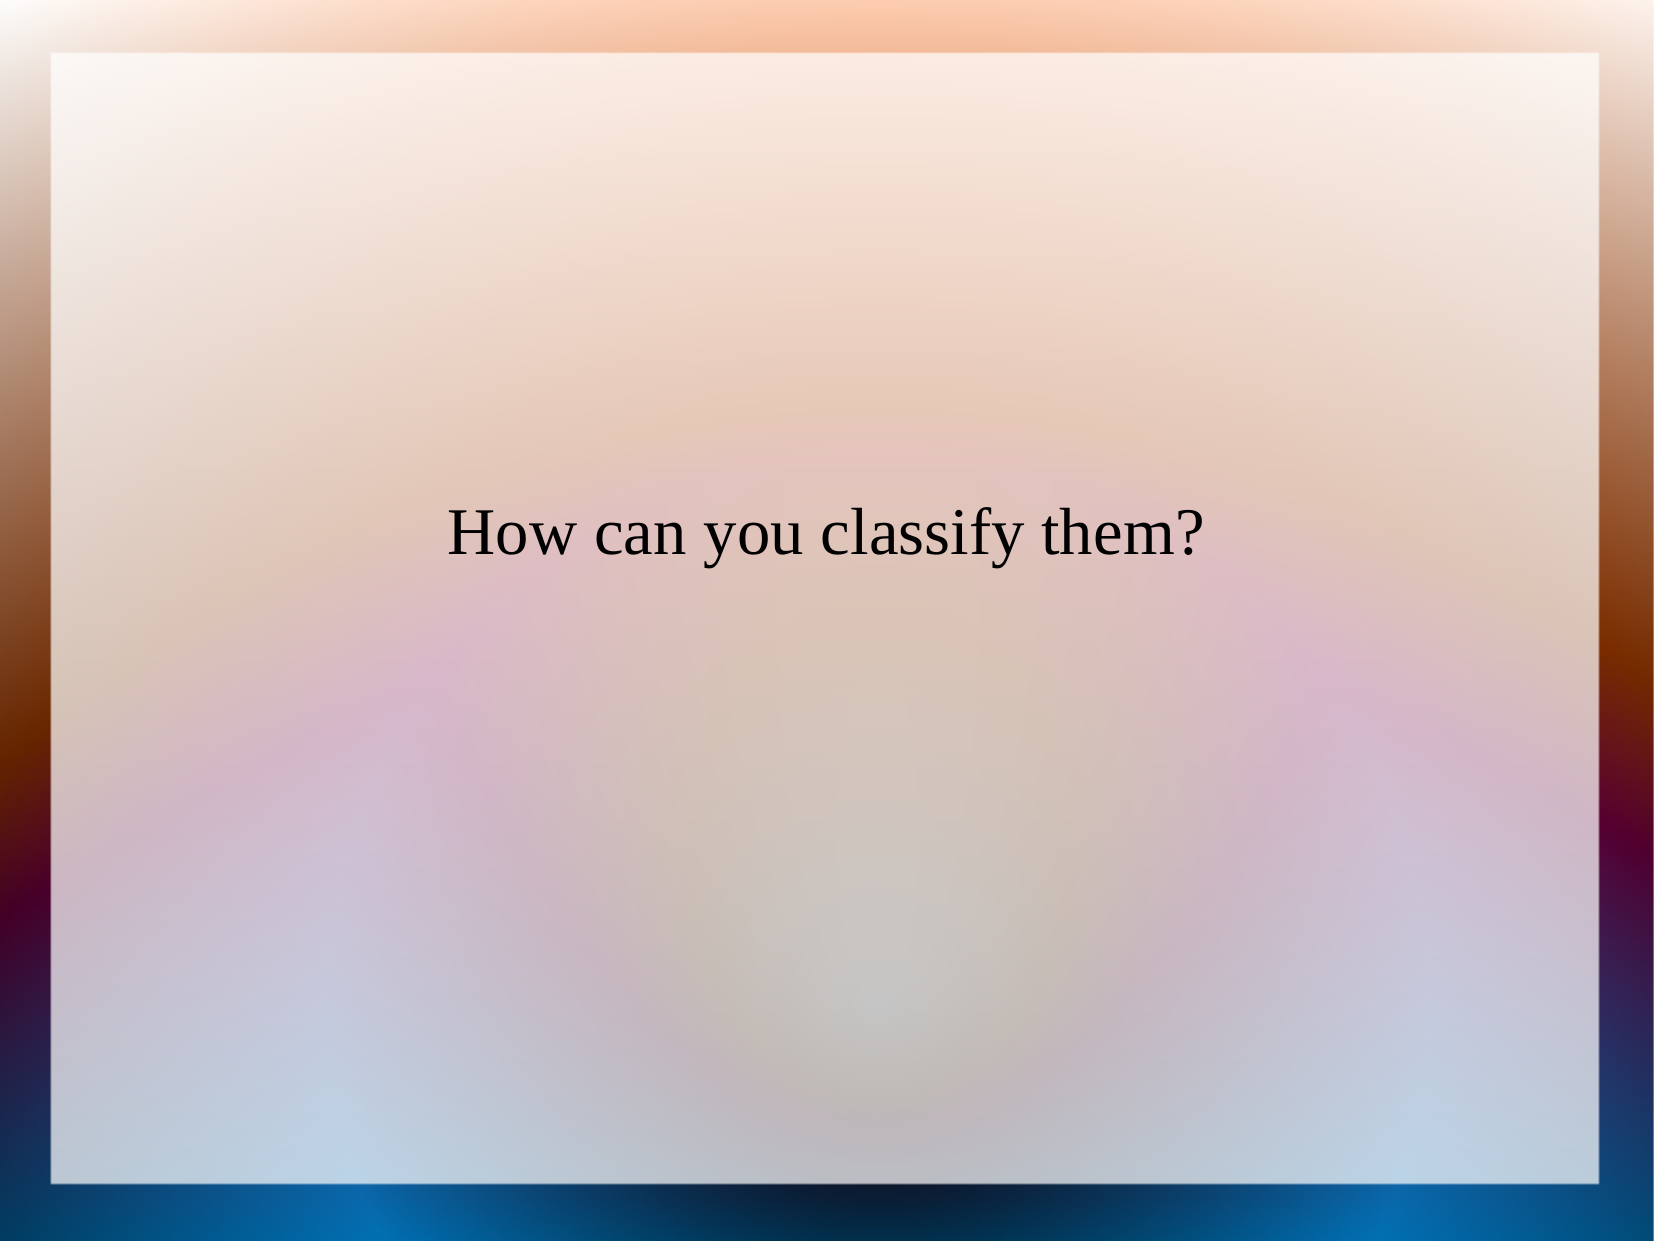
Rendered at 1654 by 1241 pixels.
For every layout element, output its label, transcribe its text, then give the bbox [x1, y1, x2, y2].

picture [0, 0, 1654, 1241]
subtitle How can you classify them? [82, 55, 1571, 1010]
